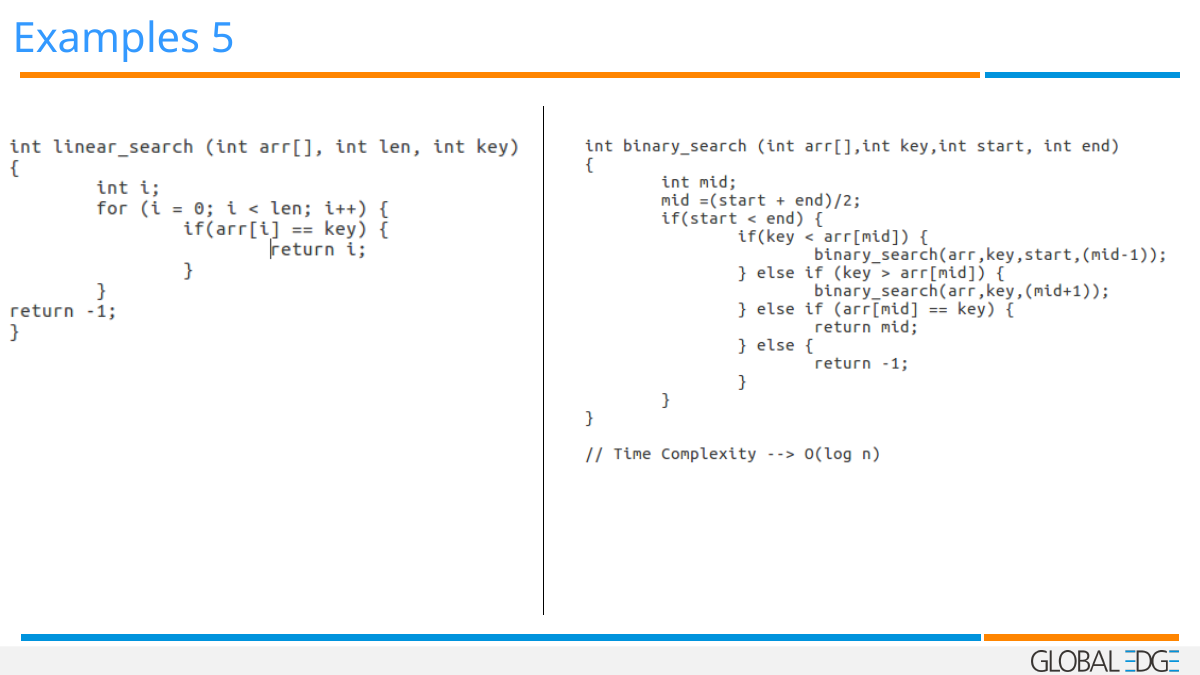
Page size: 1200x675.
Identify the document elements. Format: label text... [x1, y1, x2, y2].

title Examples 5 [12, 9, 1088, 63]
picture [1, 130, 520, 347]
picture [1031, 650, 1179, 672]
picture [570, 129, 1188, 473]
